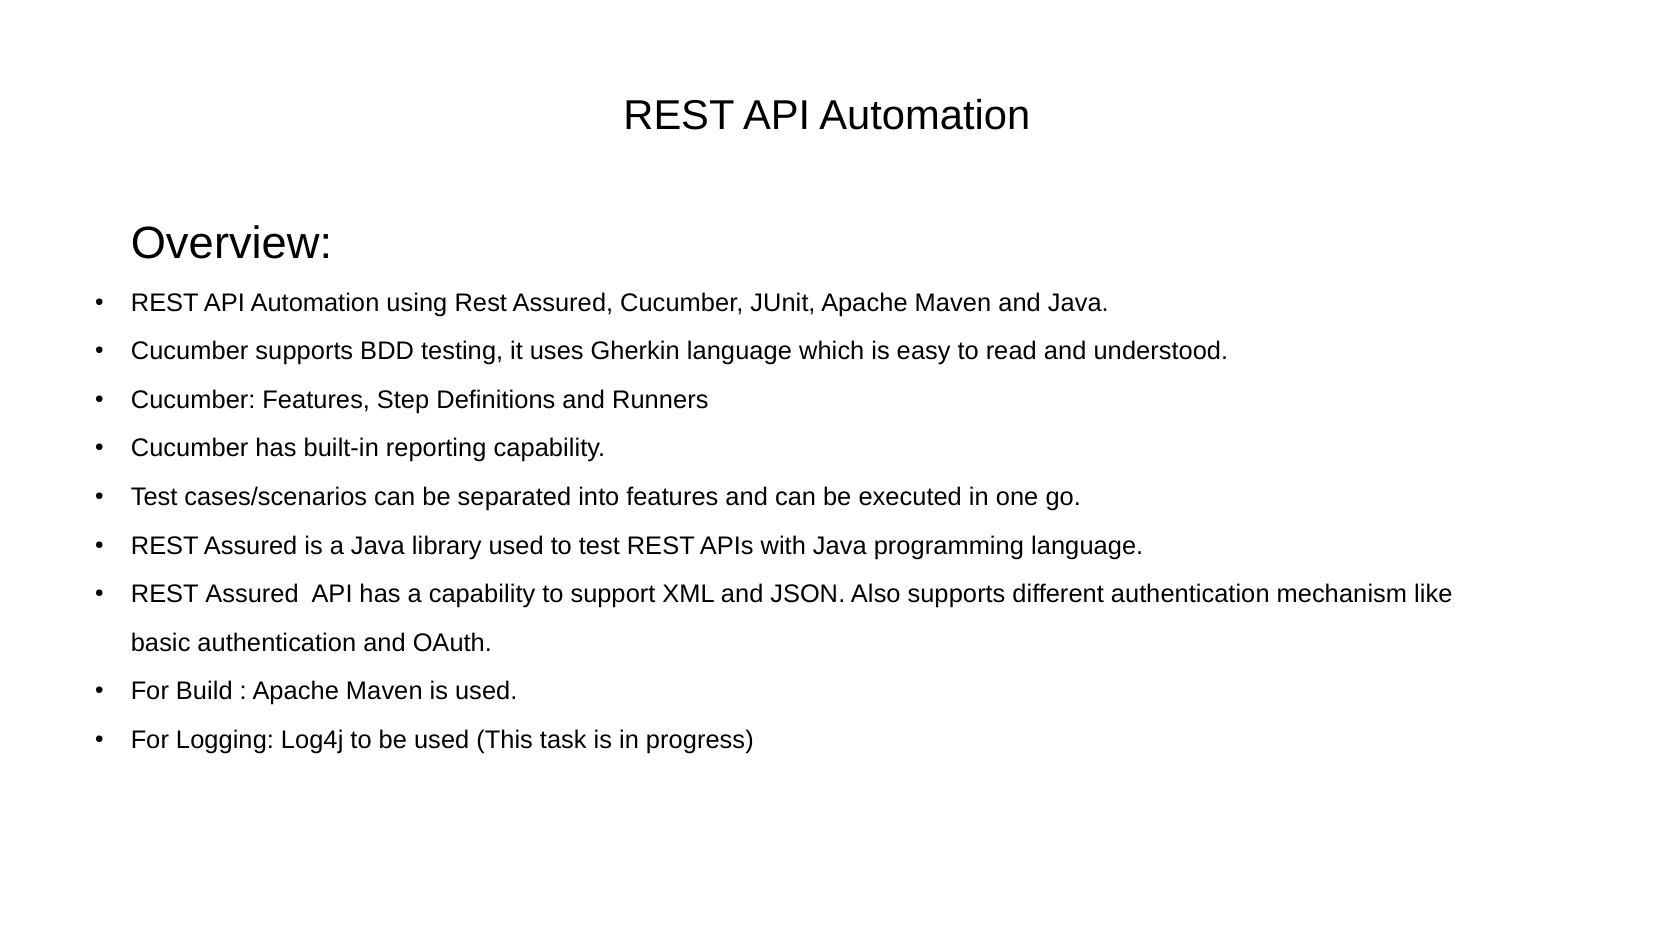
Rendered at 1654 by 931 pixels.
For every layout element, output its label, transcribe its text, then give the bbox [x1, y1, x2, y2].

list Overview: REST API Automation using Rest Assured, Cucumber, JUnit, Apache Maven and Java. Cucumber supports BDD testing, it uses Gherkin language which is easy to read and understood. Cucumber: Features, Step Definitions and Runners Cucumber has built-in reporting capability. Test cases/scenarios can be separated into features and can be executed in one go. REST Assured is a Java library used to test REST APIs with Java programming language. REST Assured API has a capability to support XML and JSON. Also supports different authentication mechanism like basic authentication and OAuth. For Build : Apache Maven is used. For Logging: Log4j to be used (This task is in progress) [82, 217, 1571, 758]
title REST API Automation [82, 37, 1571, 193]
